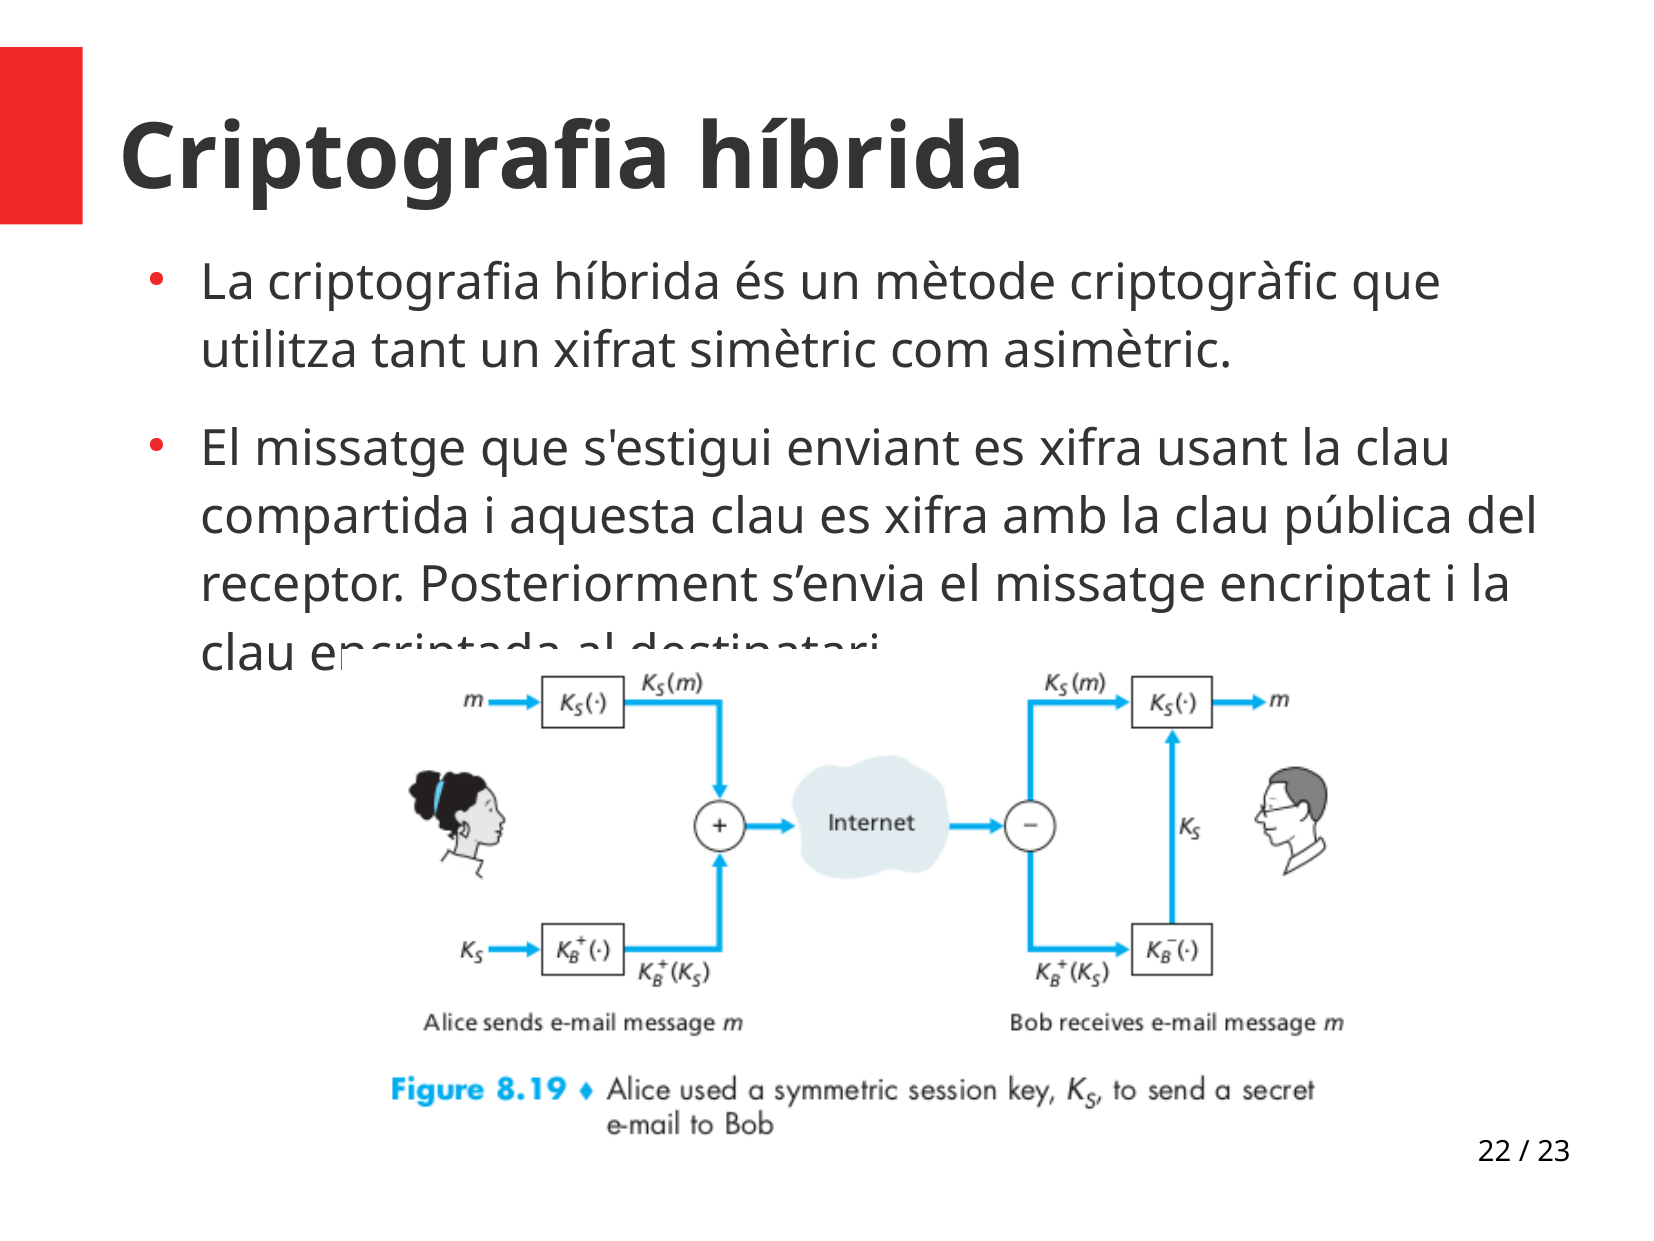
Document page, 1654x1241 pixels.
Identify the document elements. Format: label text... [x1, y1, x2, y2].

picture [342, 649, 1393, 1158]
title Criptografia híbrida [118, 49, 1571, 257]
list La criptografia híbrida és un mètode criptogràfic que utilitza tant un xifrat simètric com asimètric. El missatge que s'estigui enviant es xifra usant la clau compartida i aquesta clau es xifra amb la clau pública del receptor. Posteriorment s’envia el missatge encriptat i la clau encriptada al destinatari. [129, 245, 1548, 1063]
